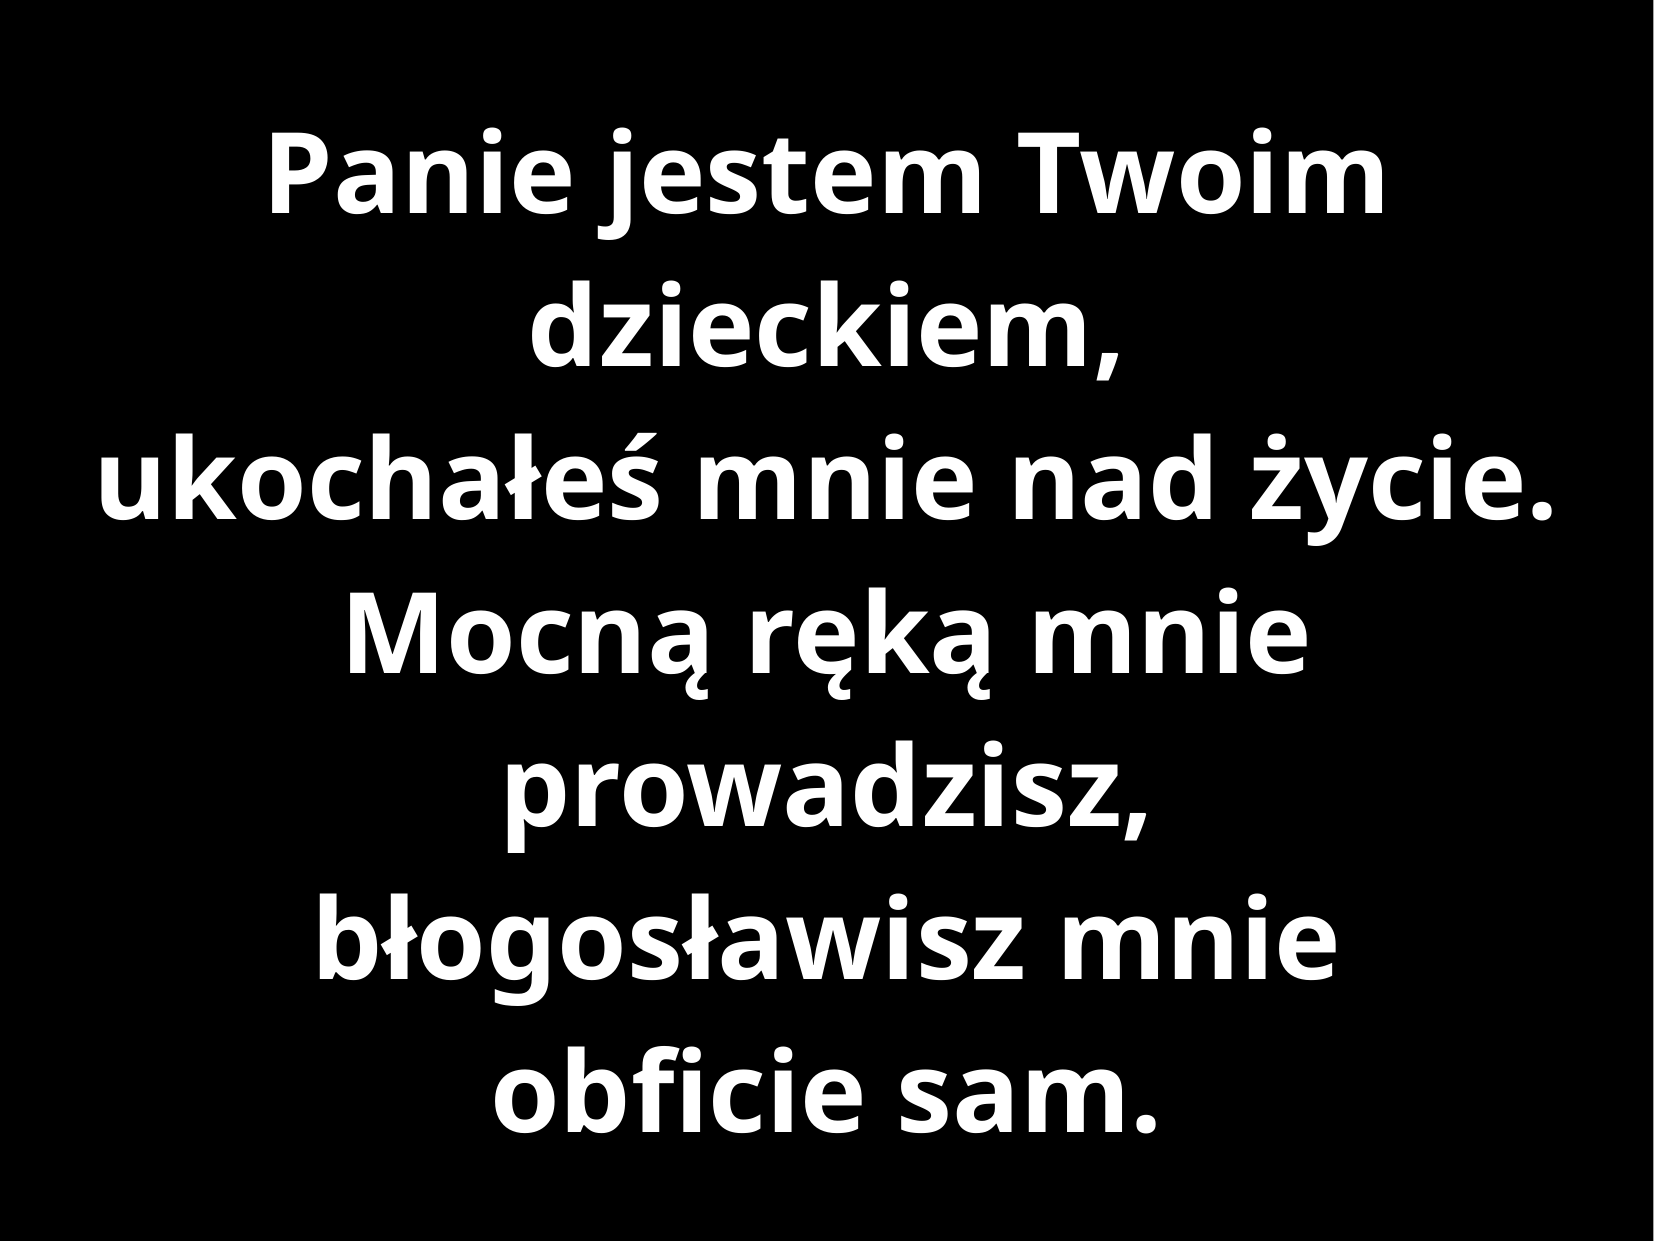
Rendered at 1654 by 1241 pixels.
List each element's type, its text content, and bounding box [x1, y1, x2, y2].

title Panie jestem Twoim dzieckiem, ukochałeś mnie nad życie. Mocną ręką mnie prowadzisz, błogosławisz mnie obficie sam. [0, 0, 1654, 1241]
